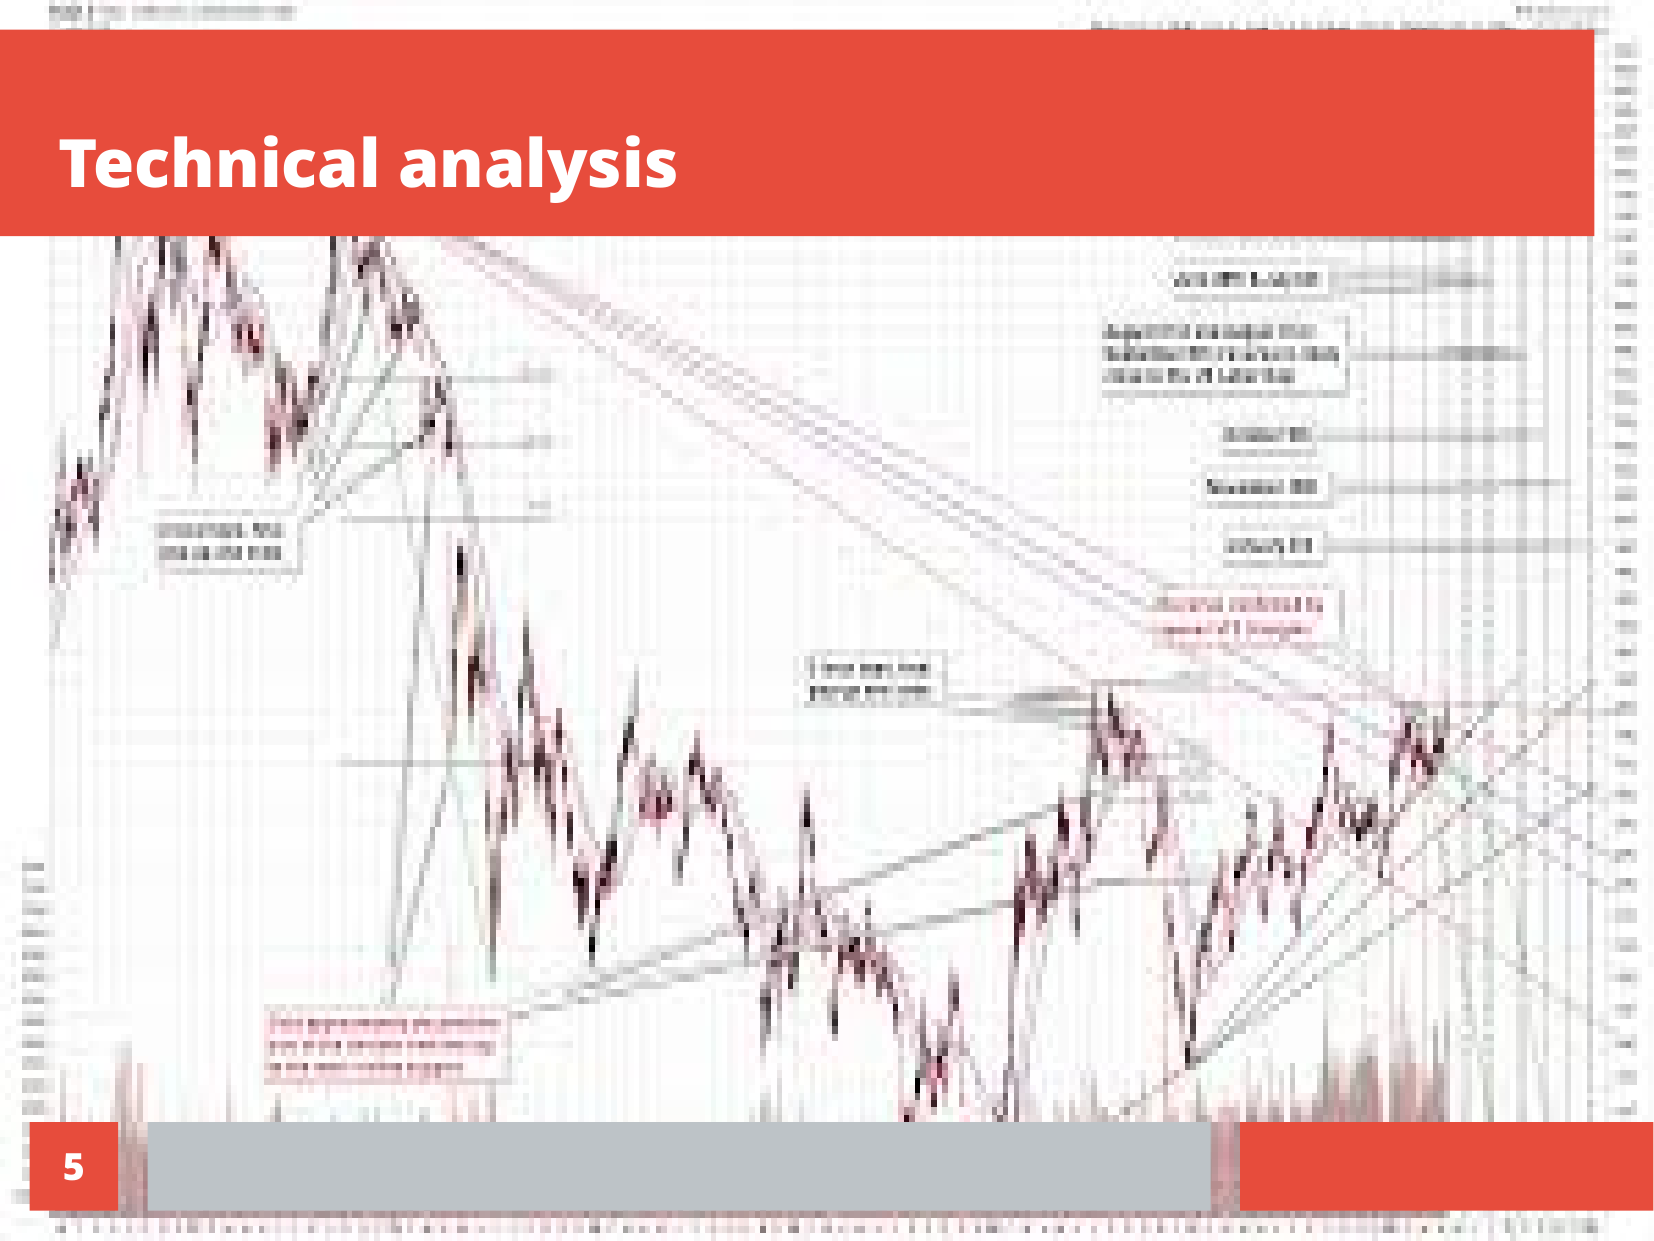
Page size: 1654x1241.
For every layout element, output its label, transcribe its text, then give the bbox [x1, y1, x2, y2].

title Technical analysis [59, 59, 1595, 207]
picture [0, 0, 1654, 1241]
